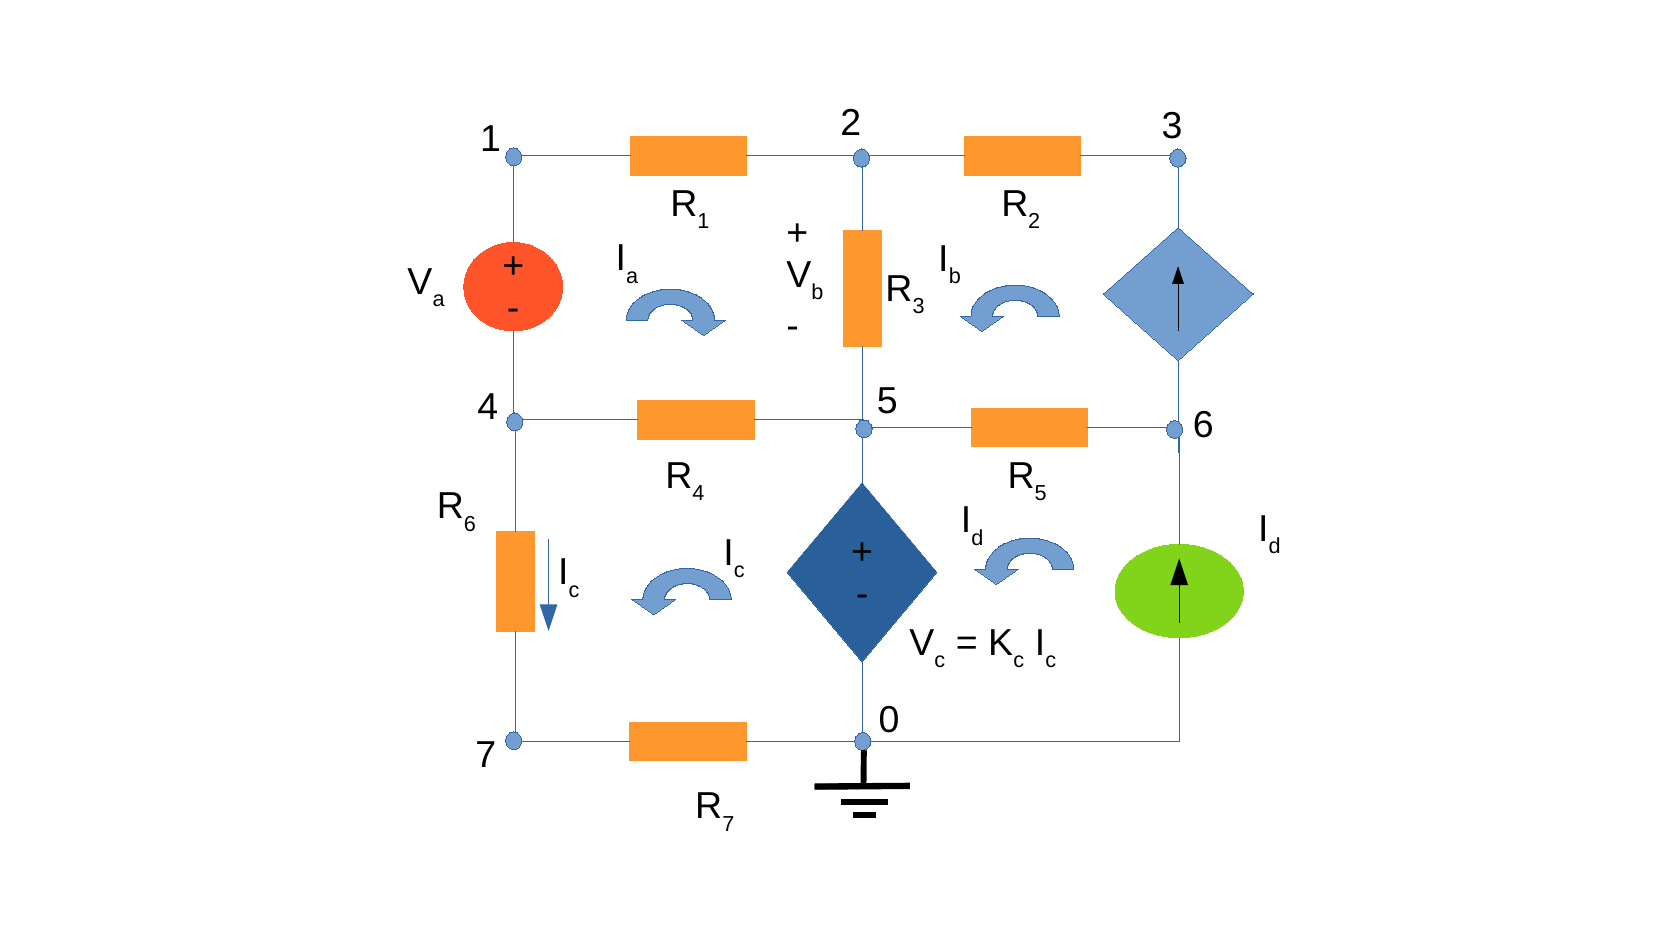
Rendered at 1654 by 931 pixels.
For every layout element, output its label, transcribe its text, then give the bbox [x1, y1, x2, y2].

text_box + - [472, 242, 563, 331]
text_box [626, 307, 658, 321]
text_box [960, 308, 1004, 332]
text_box R1 [655, 175, 737, 253]
text_box [680, 289, 726, 336]
text_box [631, 568, 708, 615]
text_box [1002, 285, 1060, 317]
text_box 7 [460, 725, 540, 804]
text_box [1103, 227, 1254, 361]
text_box [1025, 538, 1074, 570]
text_box + Vb - [771, 203, 851, 381]
text_box [496, 531, 535, 632]
text_box 6 [1178, 395, 1257, 474]
text_box [629, 722, 747, 761]
text_box Ic [543, 543, 604, 621]
text_box R2 [986, 175, 1068, 253]
text_box 3 [1146, 97, 1226, 175]
text_box [854, 732, 863, 750]
text_box Ic [708, 524, 788, 602]
text_box [974, 569, 1019, 585]
text_box R7 [680, 777, 762, 856]
text_box [630, 136, 747, 176]
text_box 5 [862, 371, 941, 450]
text_box [637, 400, 755, 440]
text_box Id [1243, 500, 1394, 578]
text_box + - [788, 482, 937, 662]
text_box [851, 230, 882, 347]
text_box Ia [600, 229, 680, 307]
text_box Vc = Kc Ic [894, 613, 1116, 692]
text_box R4 [650, 446, 732, 525]
text_box 2 [825, 94, 905, 173]
text_box [964, 136, 1081, 176]
text_box Va [392, 253, 472, 331]
text_box 0 [863, 691, 943, 773]
text_box [1166, 420, 1178, 439]
text_box 4 [462, 378, 542, 456]
text_box R3 [870, 259, 952, 338]
text_box Ib [923, 230, 1002, 308]
text_box [971, 408, 1088, 447]
text_box R6 [422, 477, 504, 556]
text_box R5 [992, 446, 1074, 525]
text_box [855, 420, 862, 438]
text_box Id [946, 491, 1025, 569]
text_box 1 [465, 109, 544, 188]
text_box [1115, 544, 1244, 638]
